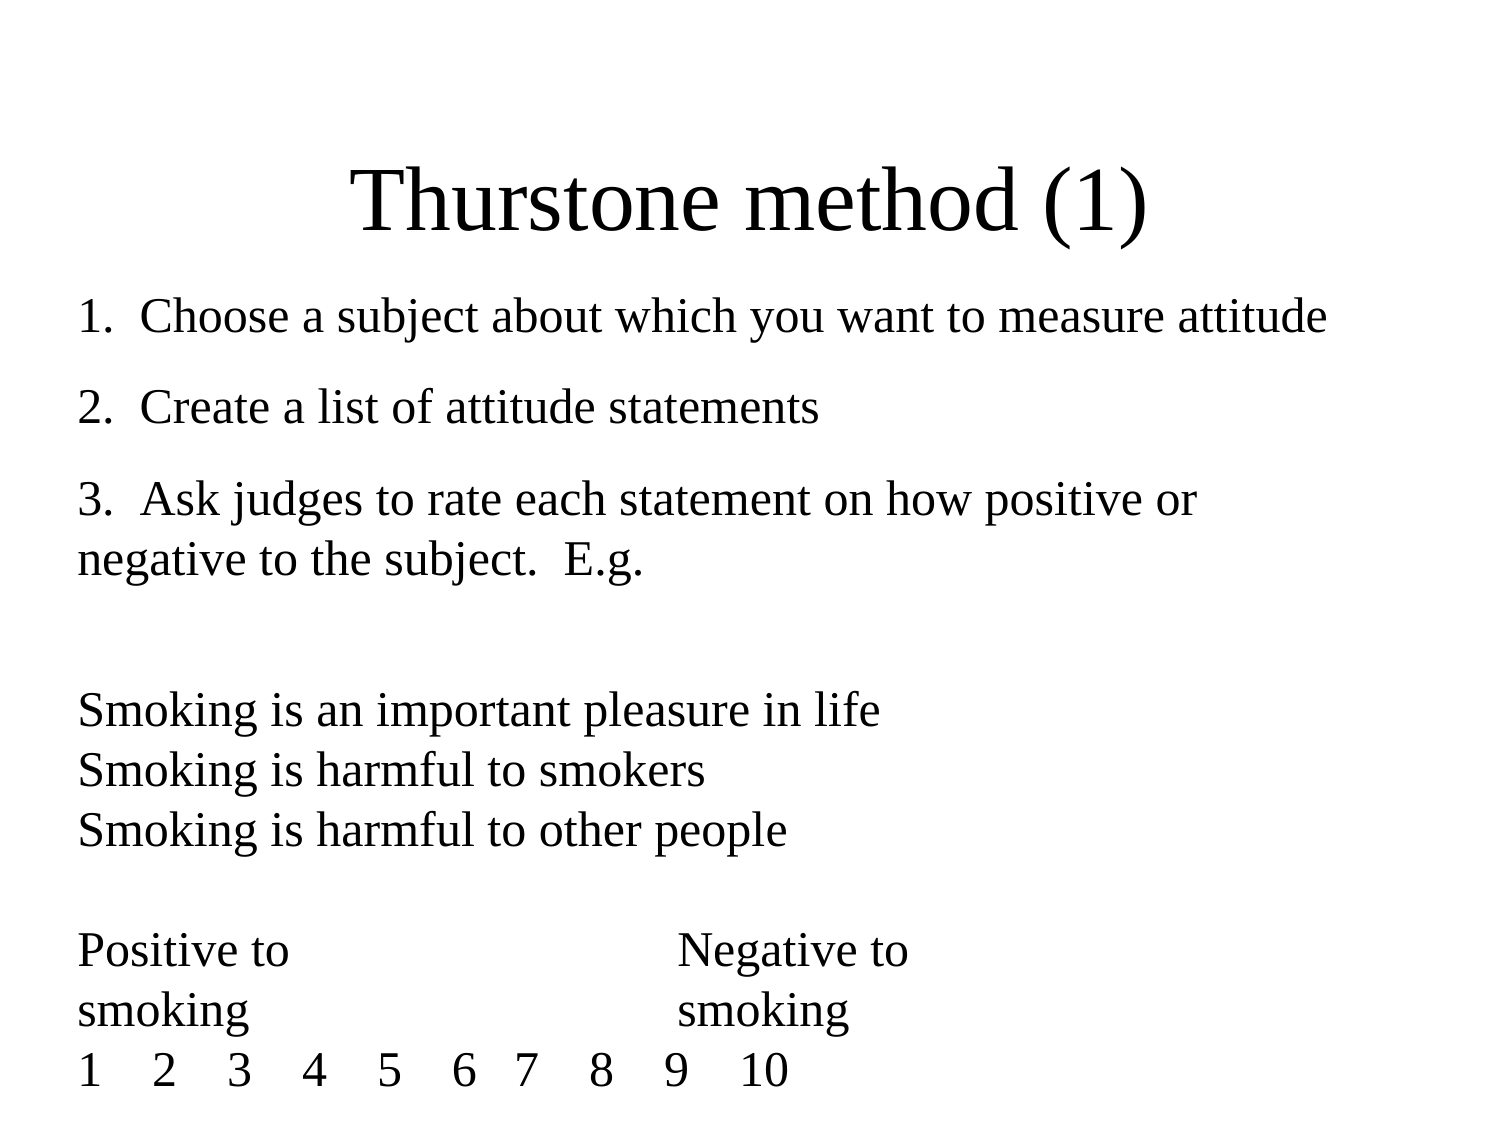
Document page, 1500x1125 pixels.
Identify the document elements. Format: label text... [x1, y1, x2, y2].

text_box 1. Choose a subject about which you want to measure attitude 2. Create a list of attitude statements 3. Ask judges to rate each statement on how positive or negative to the subject. E.g. Smoking is an important pleasure in life Smoking is harmful to smokers Smoking is harmful to other people Positive to Negative to smoking smoking 1 2 3 4 5 6 7 8 9 10 [62, 275, 1351, 1105]
title Thurstone method (1) [112, 99, 1388, 288]
